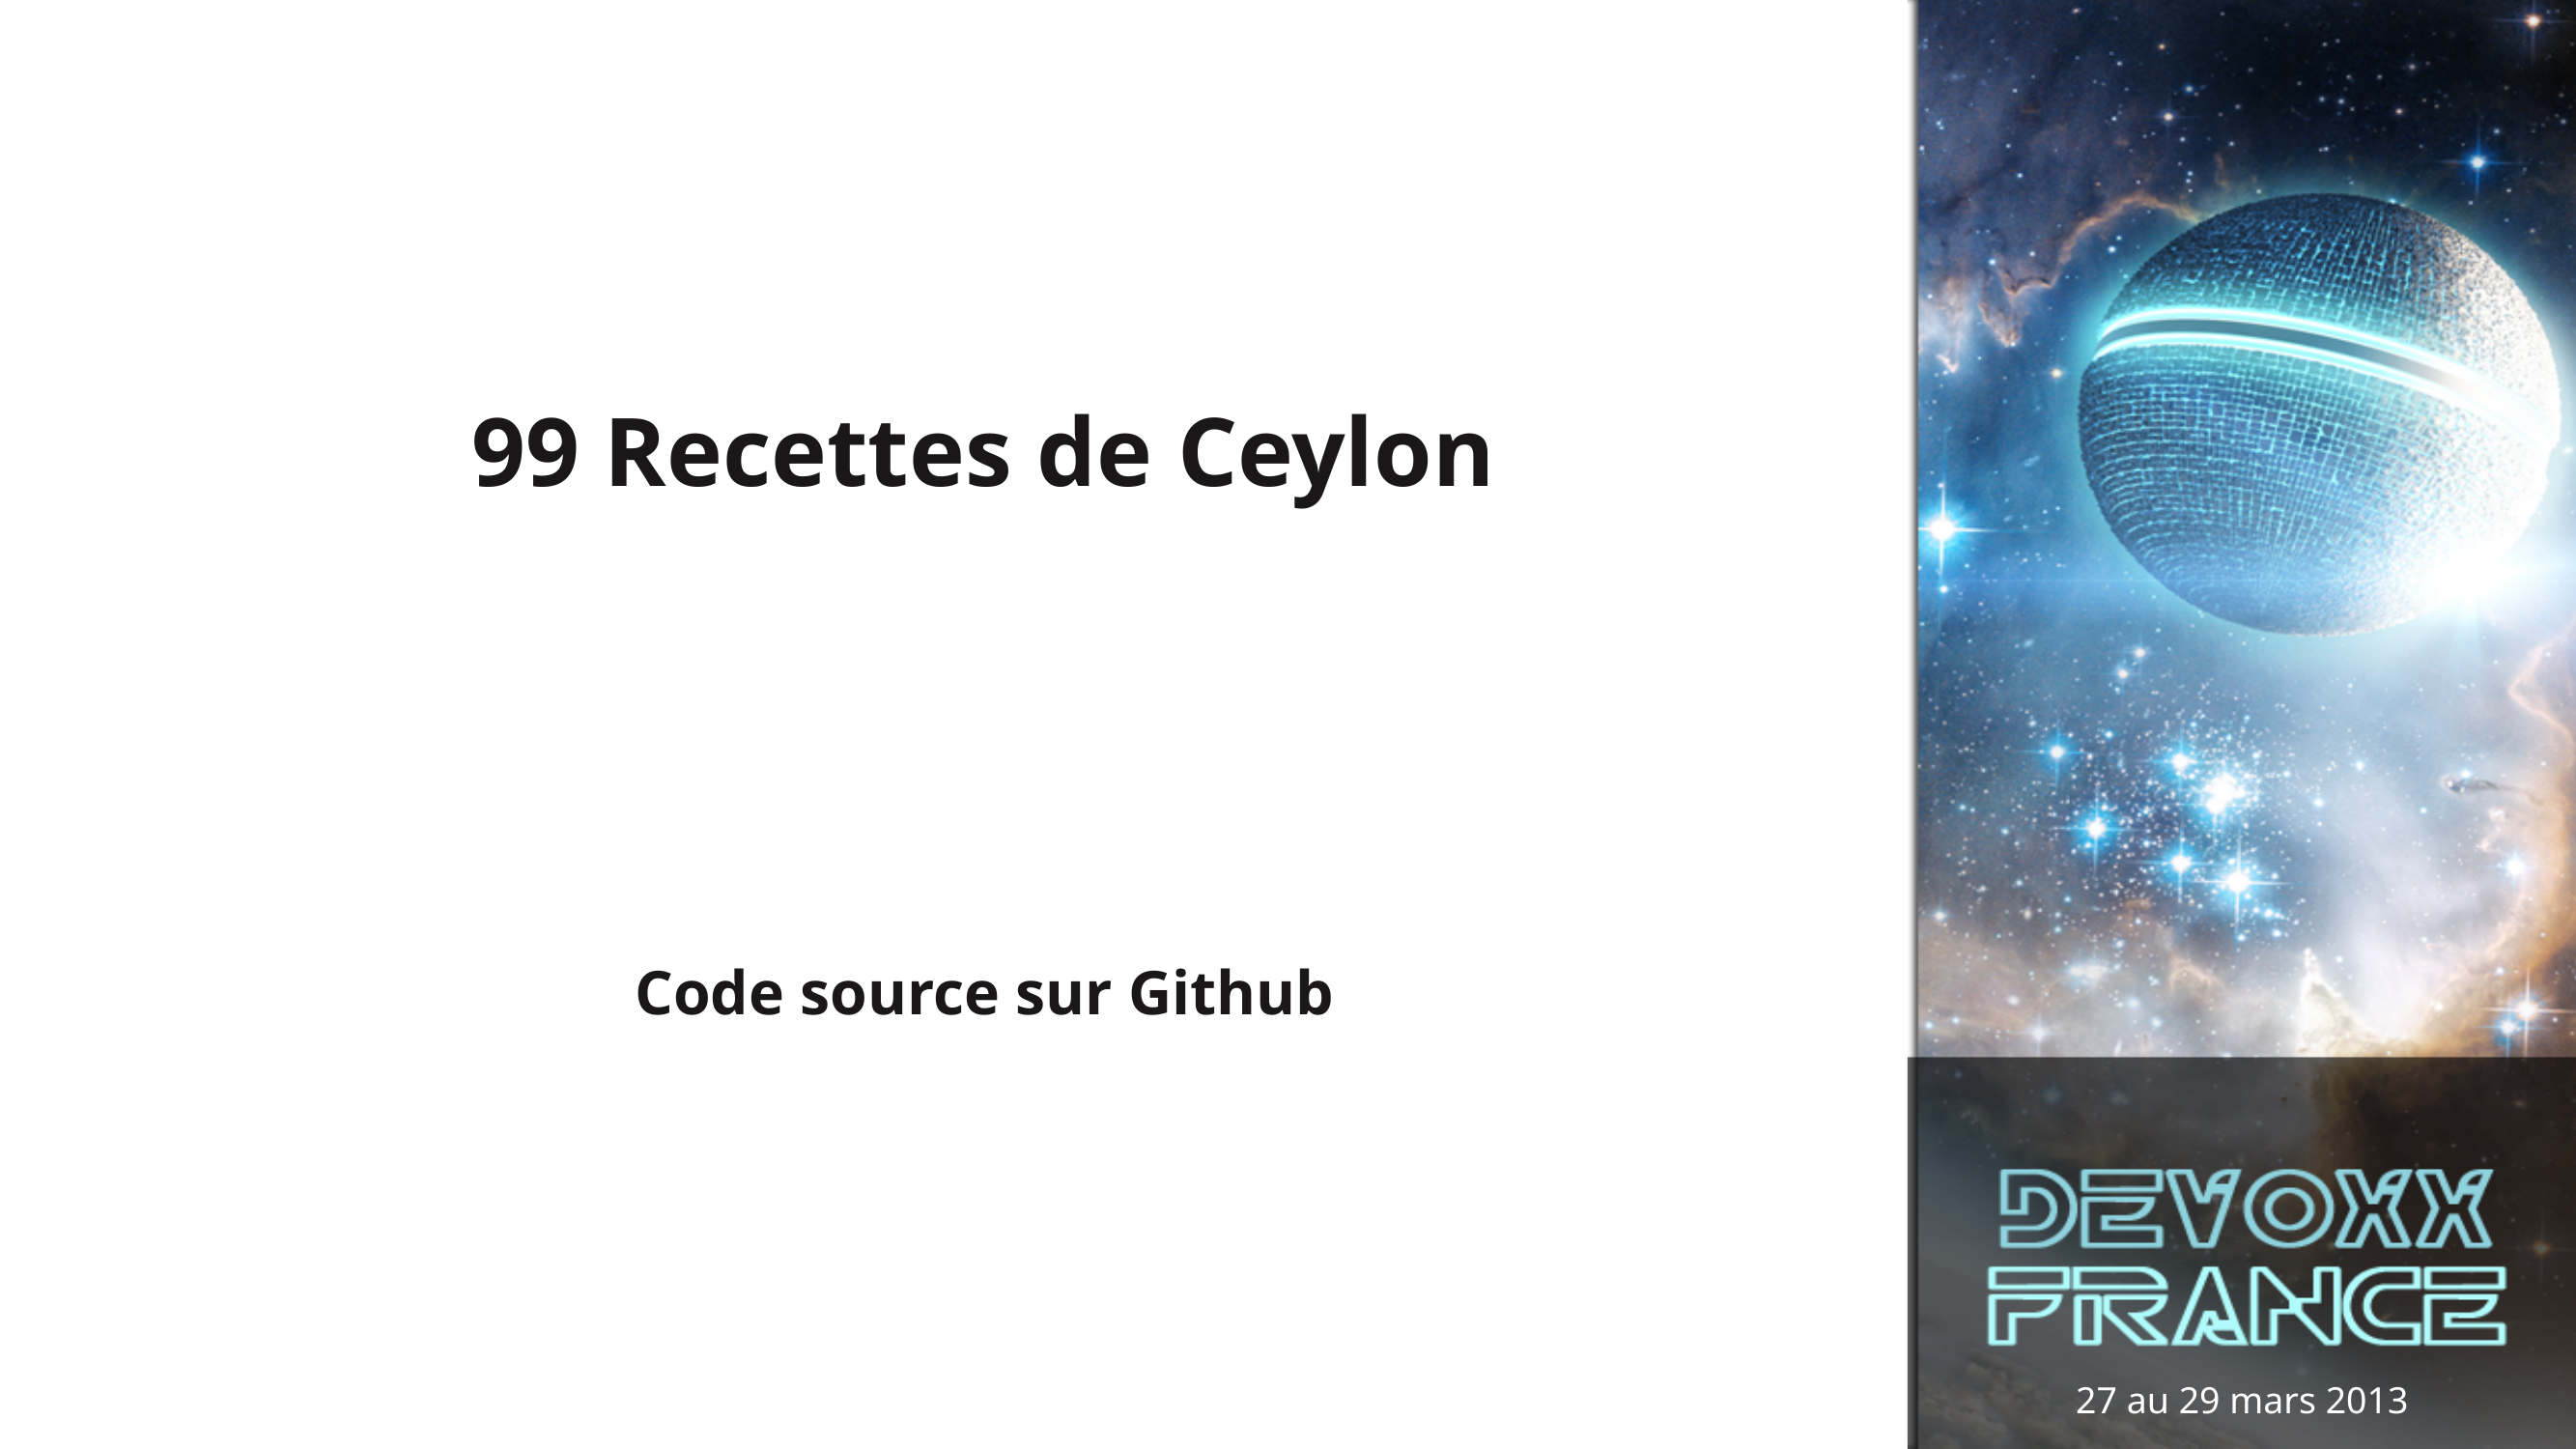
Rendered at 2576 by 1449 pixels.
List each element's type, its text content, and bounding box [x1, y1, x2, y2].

title 99 Recettes de Ceylon [171, 23, 1798, 513]
list Code source sur Github [354, 946, 1616, 1406]
picture [1907, 0, 2576, 1449]
